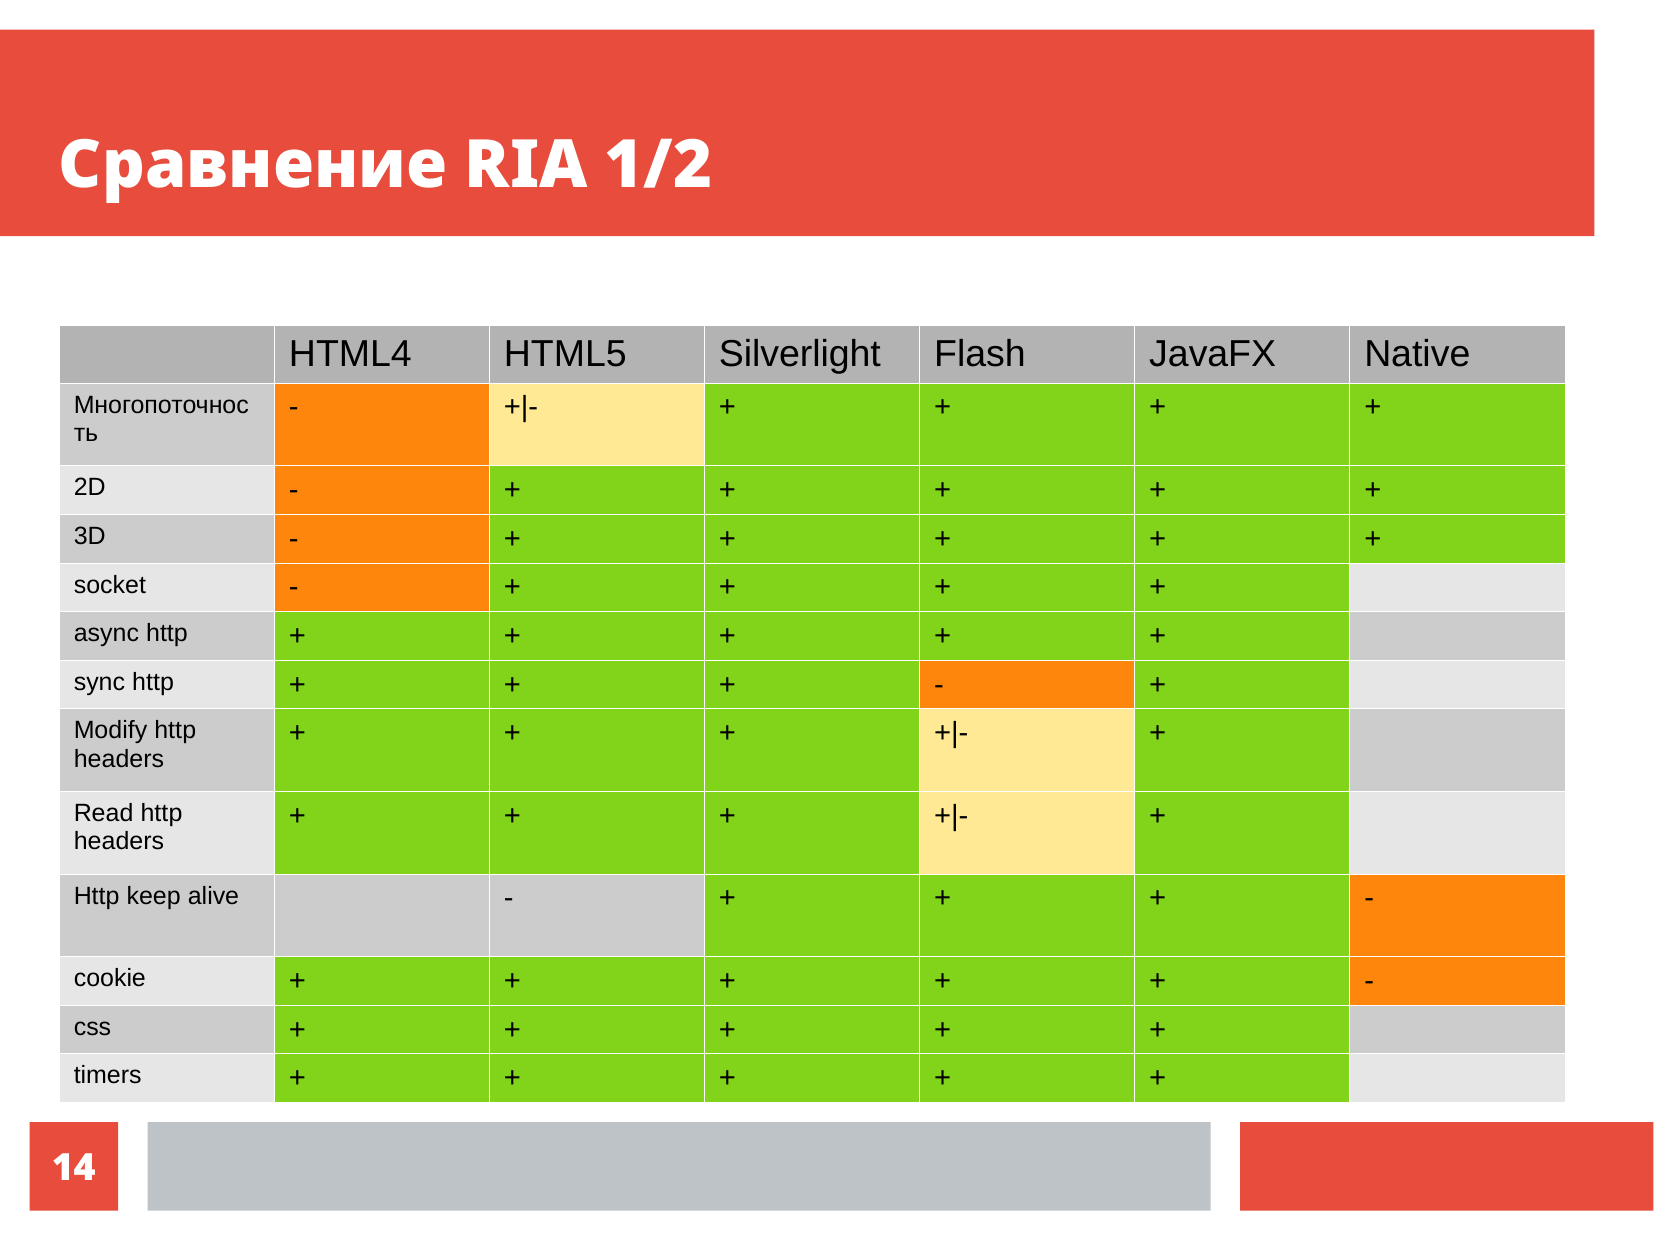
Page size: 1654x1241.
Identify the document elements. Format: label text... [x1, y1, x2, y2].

table_cell + [920, 515, 1134, 563]
table_cell + [705, 612, 919, 660]
table_cell - [1350, 875, 1565, 956]
table_cell + [490, 792, 704, 874]
table_cell Http keep alive [60, 875, 274, 956]
table_cell - [275, 466, 489, 514]
table_cell + [920, 1006, 1134, 1053]
table_cell + [1350, 466, 1565, 514]
table_cell +|- [920, 792, 1134, 874]
table_header HTML5 [490, 326, 704, 383]
table_cell + [1135, 466, 1349, 514]
table_cell [1350, 709, 1565, 791]
table_header Native [1350, 326, 1565, 383]
table_cell + [1135, 384, 1349, 465]
table_header Silverlight [705, 326, 919, 383]
table_cell + [275, 661, 489, 708]
table_cell + [490, 515, 704, 563]
table_cell [1350, 612, 1565, 660]
table_cell + [1135, 875, 1349, 956]
title Сравнение RIA 1/2 [59, 59, 1595, 207]
table_cell + [705, 661, 919, 708]
table_cell 3D [60, 515, 274, 563]
table_cell +|- [920, 709, 1134, 791]
table_cell + [1135, 564, 1349, 611]
table_cell + [1350, 515, 1565, 563]
table_cell [1350, 792, 1565, 874]
table_cell + [705, 957, 919, 1005]
table_cell + [275, 709, 489, 791]
table_cell +|- [490, 384, 704, 465]
table_cell + [490, 661, 704, 708]
table_header Flash [920, 326, 1134, 383]
table_cell + [1350, 384, 1565, 465]
table_cell - [490, 875, 704, 956]
table_cell + [490, 709, 704, 791]
table_cell + [1135, 957, 1349, 1005]
table_cell + [705, 384, 919, 465]
table_cell + [920, 875, 1134, 956]
table_cell + [275, 1006, 489, 1053]
table_cell - [920, 661, 1134, 708]
table_cell + [705, 709, 919, 791]
table_cell + [920, 564, 1134, 611]
table_cell Многопоточность [60, 384, 274, 465]
table_cell + [705, 515, 919, 563]
table_cell + [1135, 661, 1349, 708]
table_cell - [275, 564, 489, 611]
table_cell + [920, 612, 1134, 660]
table_cell + [705, 564, 919, 611]
table_header [60, 326, 274, 383]
table_cell + [920, 466, 1134, 514]
table_cell [1350, 1054, 1565, 1102]
table_cell cookie [60, 957, 274, 1005]
table_cell + [705, 466, 919, 514]
table_cell [1350, 564, 1565, 611]
table_cell + [705, 1006, 919, 1053]
table_cell sync http [60, 661, 274, 708]
table_cell + [1135, 709, 1349, 791]
table_cell [275, 875, 489, 956]
table_cell [1350, 1006, 1565, 1053]
table_cell 2D [60, 466, 274, 514]
table_cell + [275, 612, 489, 660]
table_cell - [275, 515, 489, 563]
table_cell socket [60, 564, 274, 611]
table_cell + [490, 1054, 704, 1102]
table_cell + [1135, 1054, 1349, 1102]
table_cell + [490, 1006, 704, 1053]
table_cell + [920, 1054, 1134, 1102]
table_cell + [1135, 1006, 1349, 1053]
table_cell + [490, 466, 704, 514]
table_cell + [920, 384, 1134, 465]
table_header JavaFX [1135, 326, 1349, 383]
table_header HTML4 [275, 326, 489, 383]
table_cell async http [60, 612, 274, 660]
table_cell timers [60, 1054, 274, 1102]
table_cell + [1135, 792, 1349, 874]
table_cell + [275, 792, 489, 874]
table_cell + [705, 875, 919, 956]
table_cell Modify http headers [60, 709, 274, 791]
table_cell + [705, 792, 919, 874]
table_cell css [60, 1006, 274, 1053]
table_cell + [1135, 612, 1349, 660]
table_cell + [1135, 515, 1349, 563]
table_cell + [705, 1054, 919, 1102]
table_cell + [920, 957, 1134, 1005]
table_cell + [275, 1054, 489, 1102]
table_cell + [490, 564, 704, 611]
table_cell [1350, 661, 1565, 708]
table_cell + [490, 612, 704, 660]
table_cell + [275, 957, 489, 1005]
table_cell + [490, 957, 704, 1005]
table_cell - [1350, 957, 1565, 1005]
table_cell - [275, 384, 489, 465]
table_cell Read http headers [60, 792, 274, 874]
